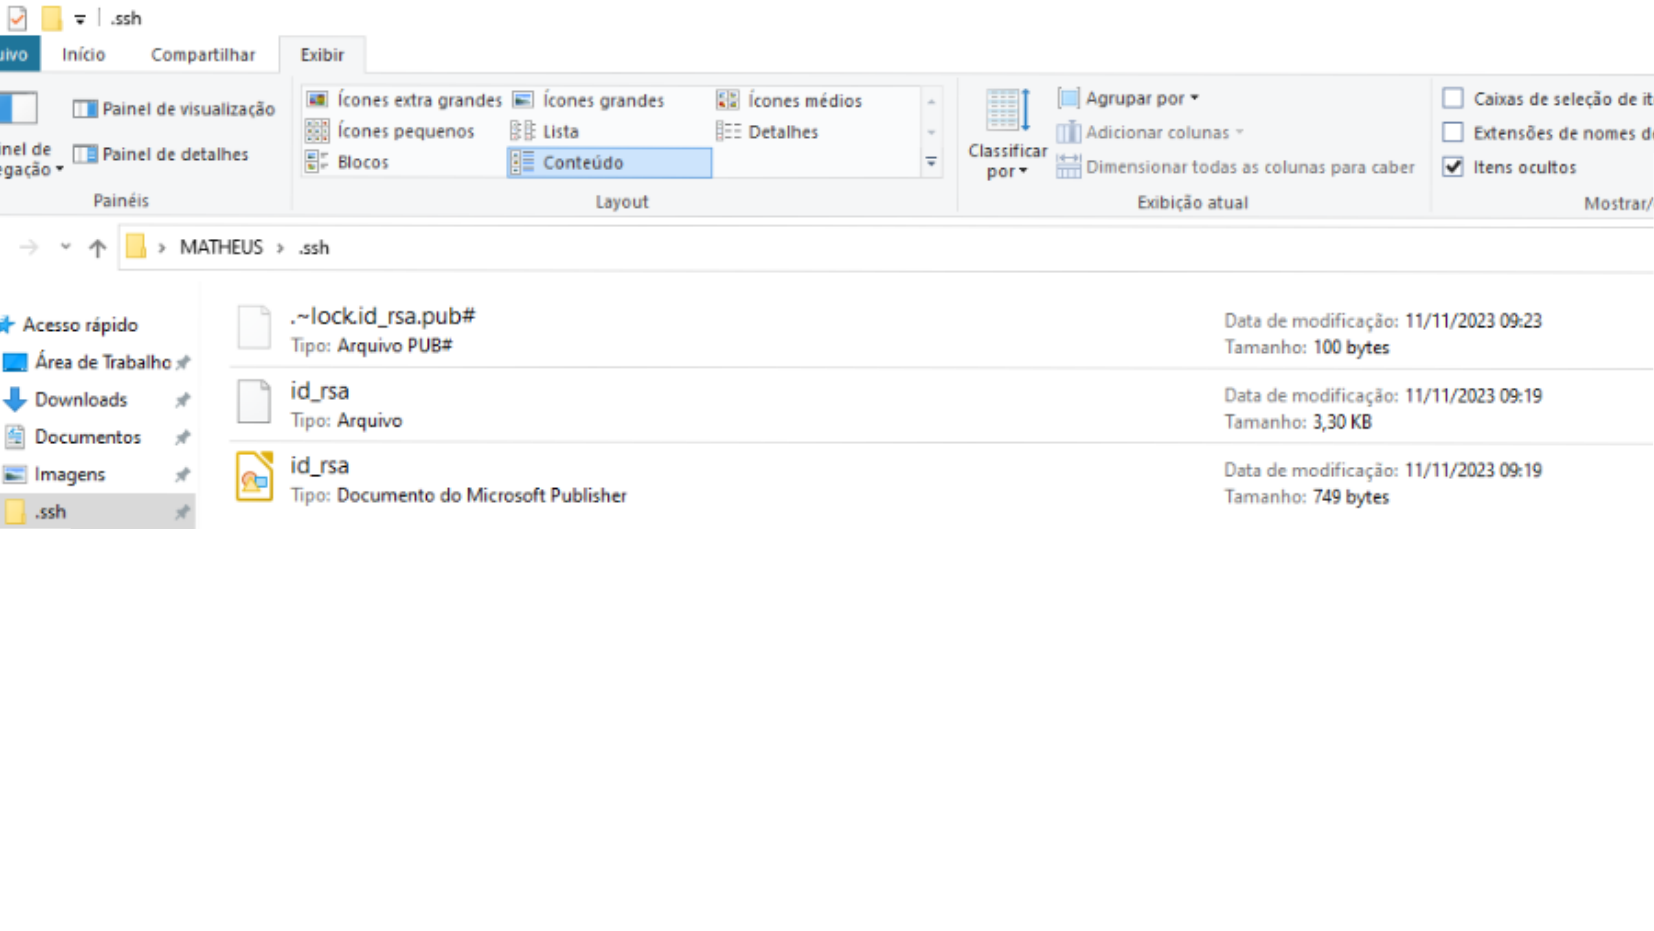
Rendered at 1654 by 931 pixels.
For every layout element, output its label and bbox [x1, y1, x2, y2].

picture [0, 0, 1654, 532]
